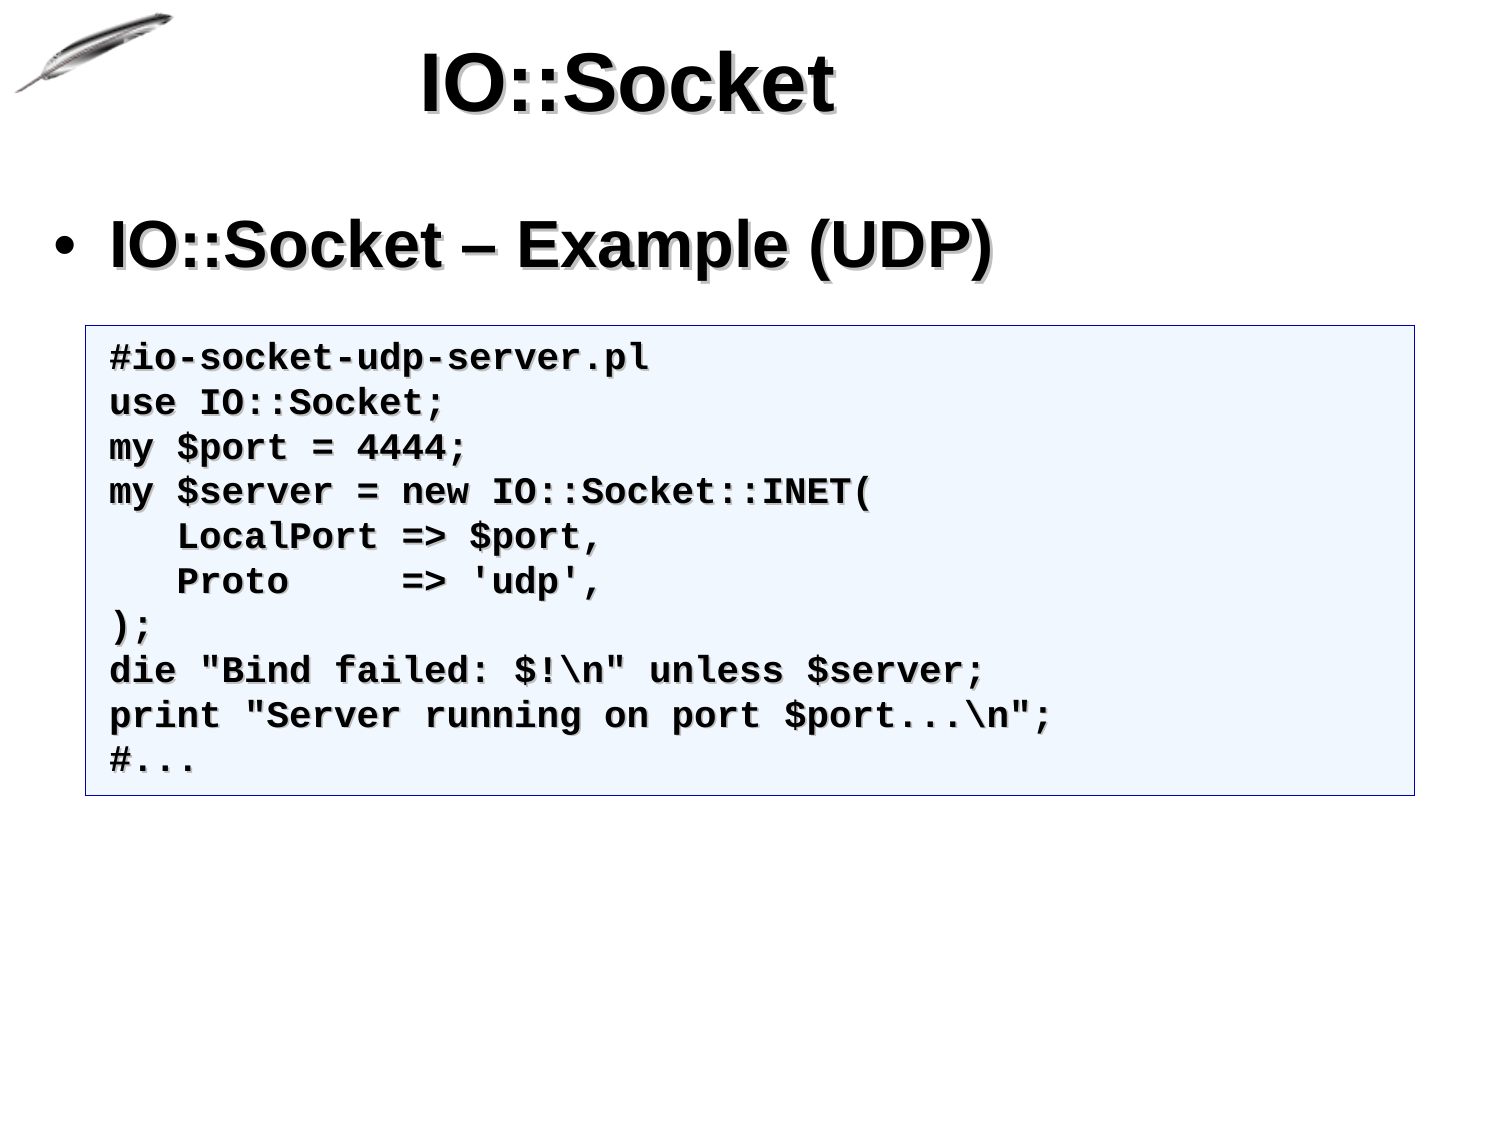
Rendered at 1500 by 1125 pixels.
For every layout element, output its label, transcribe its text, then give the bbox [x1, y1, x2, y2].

list IO::Socket – Example (UDP) [53, 207, 1447, 1084]
picture [11, 11, 179, 95]
text_box #io-socket-udp-server.pl use IO::Socket; my $port = 4444; my $server = new IO::Socket::INET( LocalPort => $port, Proto => 'udp', ); die "Bind failed: $!\n" unless $server; print "Server running on port $port...\n"; #... [85, 324, 1415, 795]
title IO::Socket [419, 0, 1459, 176]
